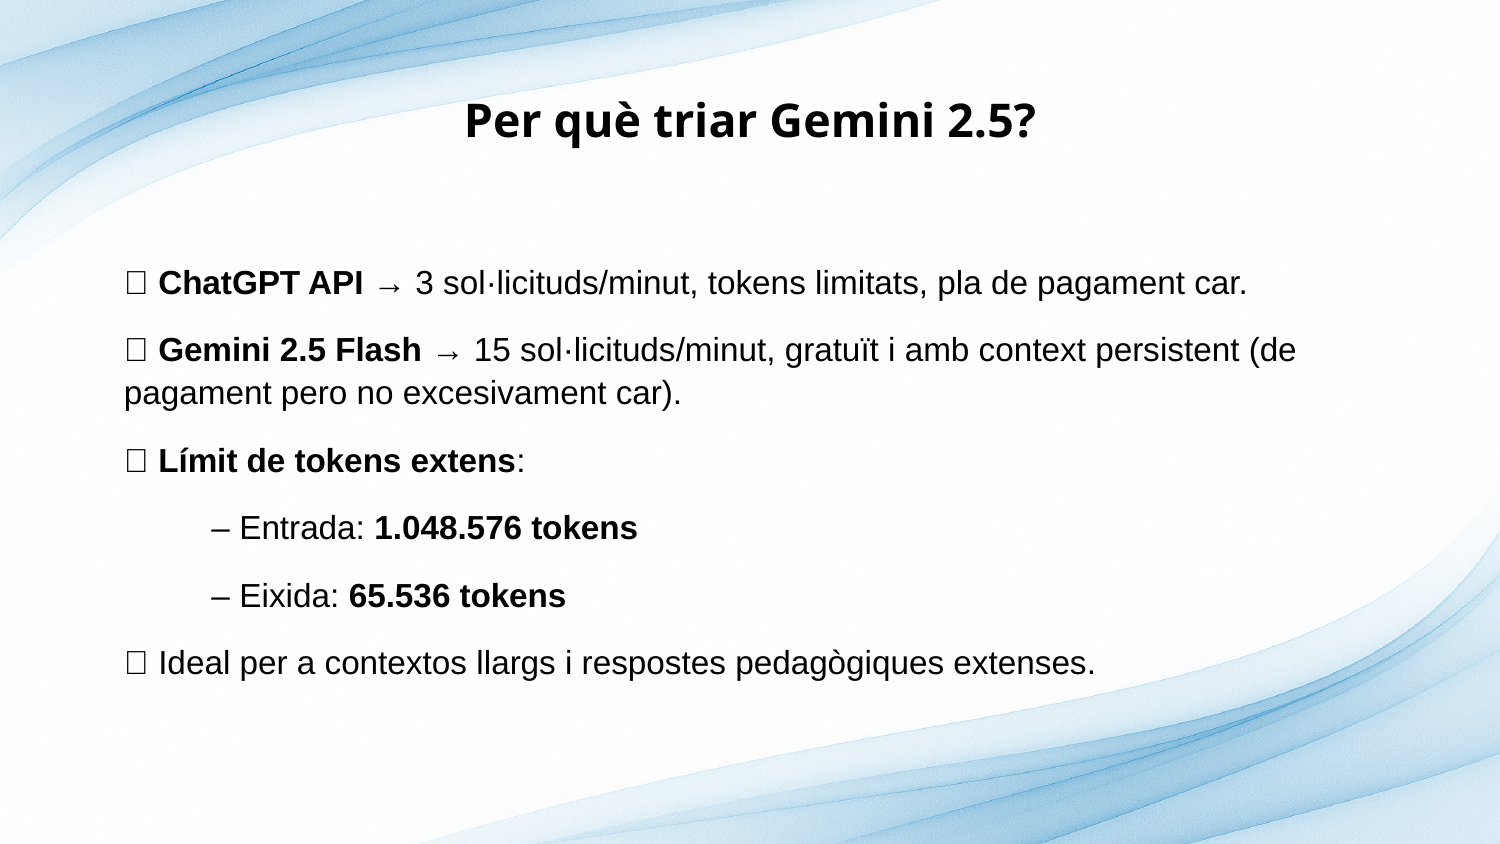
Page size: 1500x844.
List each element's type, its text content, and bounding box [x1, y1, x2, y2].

picture [0, 0, 1500, 844]
title Per què triar Gemini 2.5? [51, 72, 1449, 167]
list 🔹 ChatGPT API → 3 sol·licituds/minut, tokens limitats, pla de pagament car. 🔹 Gemini 2.5 Flash → 15 sol·licituds/minut, gratuït i amb context persistent (de pagament pero no excesivament car). 🔹 Límit de tokens extens: – Entrada: 1.048.576 tokens – Eixida: 65.536 tokens 🔹 Ideal per a contextos llargs i respostes pedagògiques extenses. [46, 191, 1445, 753]
